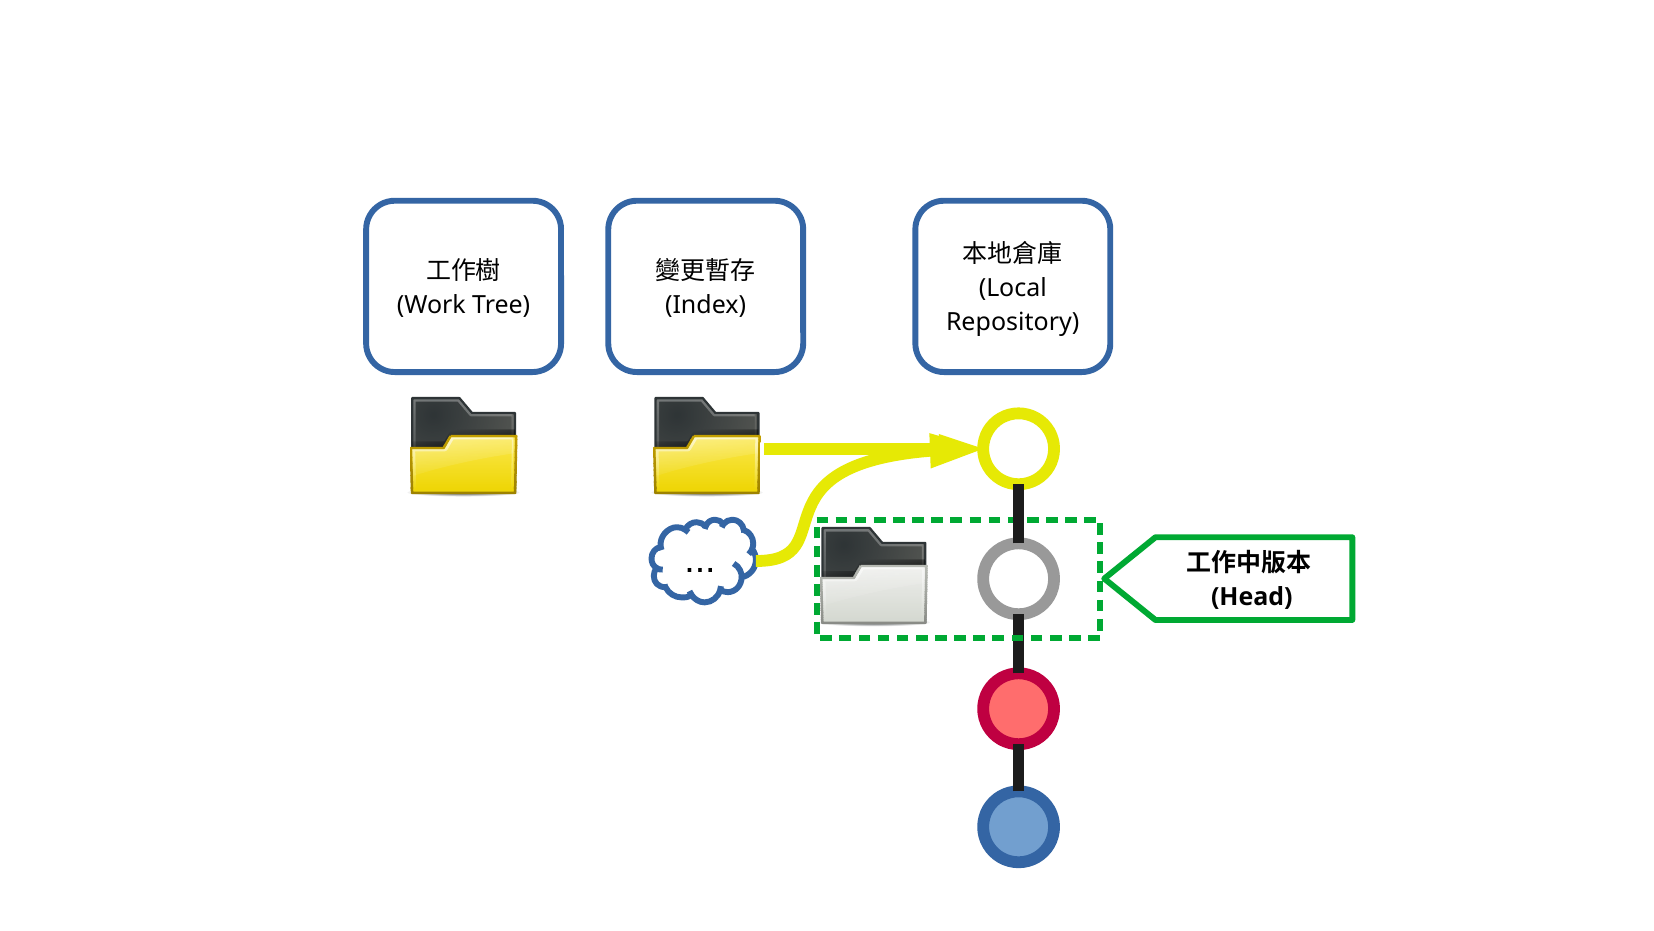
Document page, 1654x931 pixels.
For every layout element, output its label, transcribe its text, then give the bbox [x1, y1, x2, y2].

text_box ... [651, 519, 756, 603]
text_box 工作樹 (Work Tree) [366, 200, 562, 373]
picture [816, 517, 932, 633]
text_box [983, 673, 1055, 744]
text_box [983, 791, 1055, 863]
text_box 工作中版本 (Head) [1169, 537, 1335, 620]
picture [406, 387, 521, 503]
text_box 本地倉庫 (Local Repository) [915, 200, 1111, 373]
text_box [983, 543, 1055, 614]
text_box [983, 413, 1055, 484]
picture [649, 387, 765, 503]
text_box 變更暫存 (Index) [608, 200, 804, 373]
